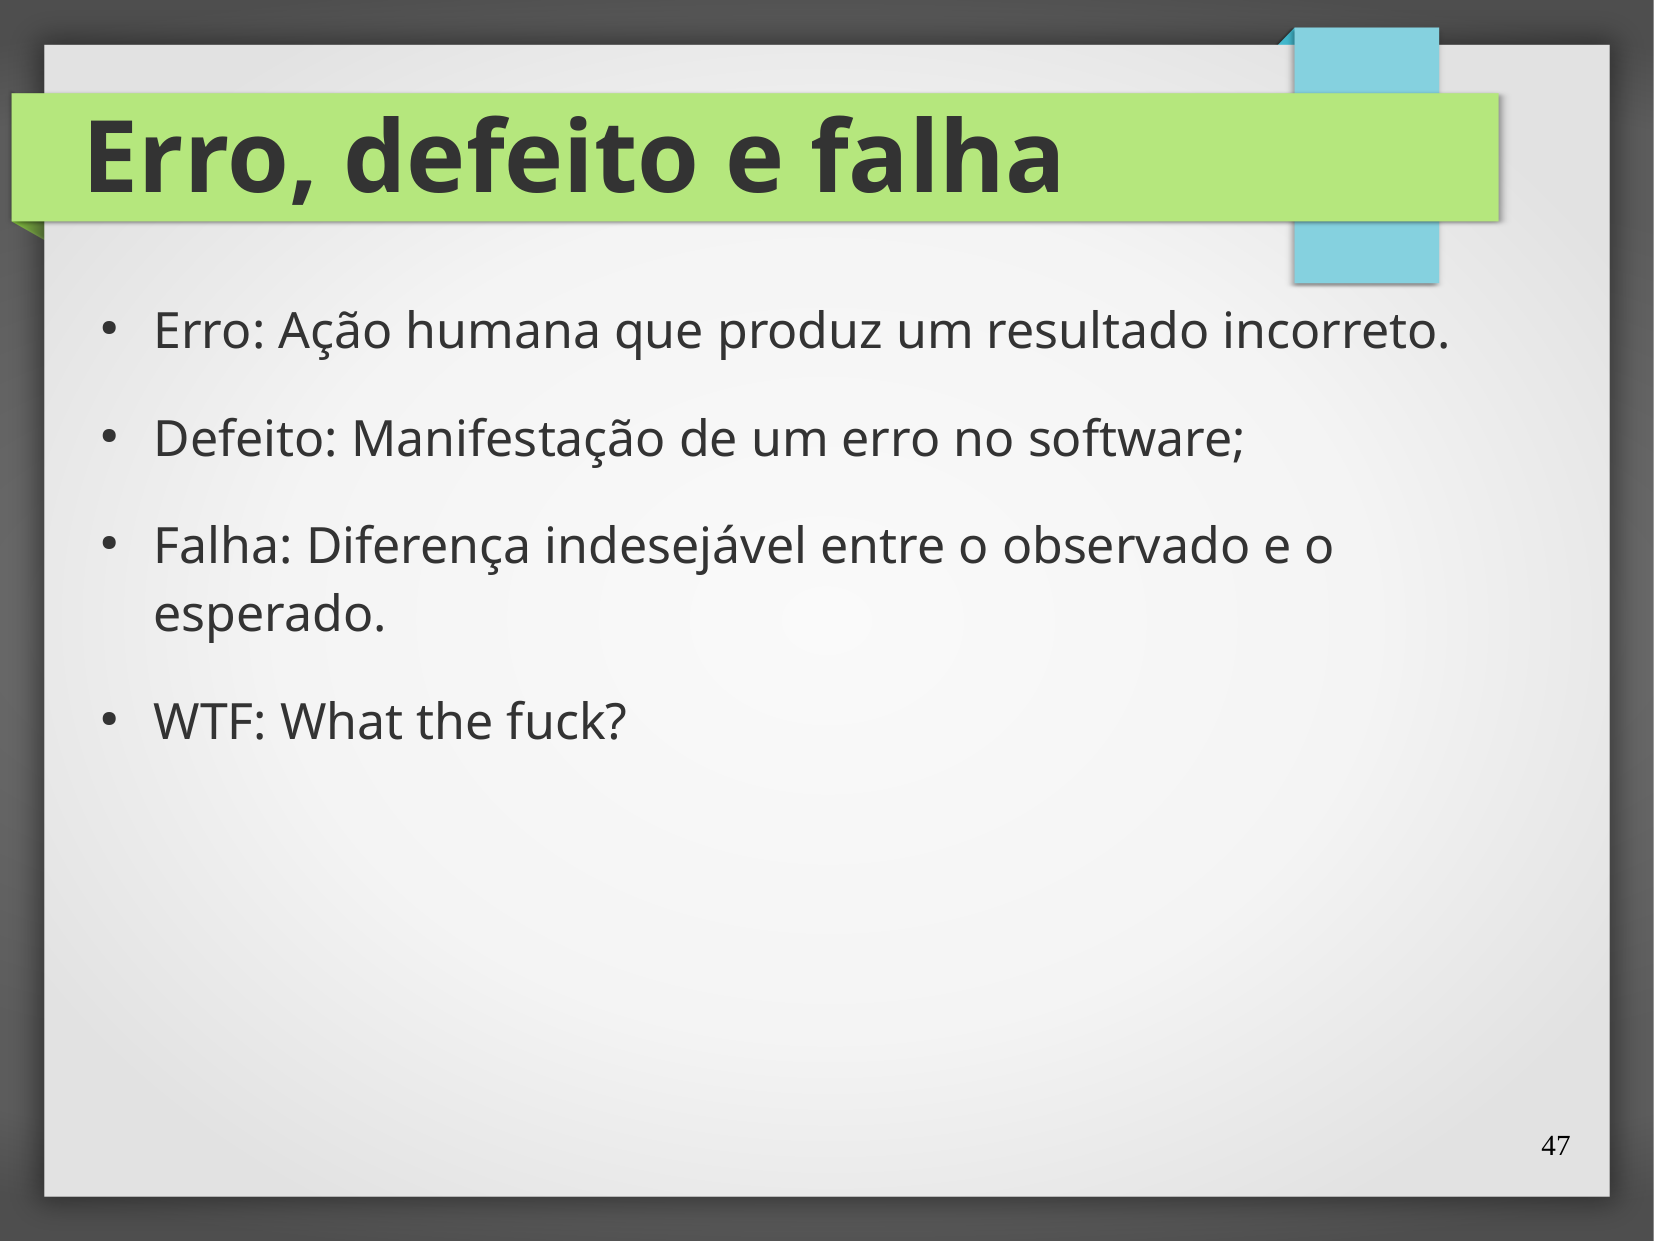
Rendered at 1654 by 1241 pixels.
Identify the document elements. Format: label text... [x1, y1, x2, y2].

picture [0, 0, 1654, 1241]
list Erro: Ação humana que produz um resultado incorreto. Defeito: Manifestação de um erro no software; Falha: Diferença indesejável entre o observado e o esperado. WTF: What the fuck? [82, 295, 1571, 1015]
title Erro, defeito e falha [82, 37, 1264, 270]
